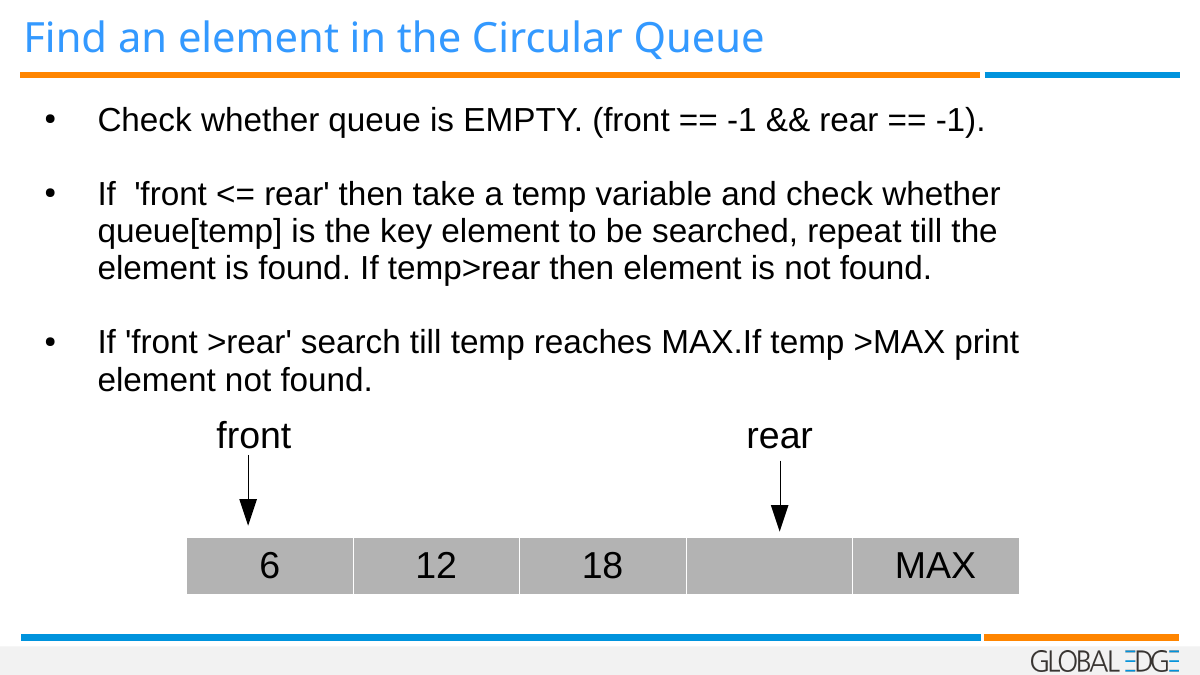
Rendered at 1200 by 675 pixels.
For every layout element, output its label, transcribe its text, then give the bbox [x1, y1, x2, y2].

table_header 6 [187, 538, 353, 594]
table_header [687, 538, 852, 594]
table_header 12 [354, 538, 519, 594]
text_box rear [708, 407, 851, 479]
table_header 18 [520, 538, 686, 594]
picture [1031, 650, 1179, 672]
table_header MAX [853, 538, 1019, 594]
title Find an element in the Circular Queue [12, 9, 1088, 63]
text_box front [183, 407, 325, 479]
text_box Check whether queue is EMPTY. (front == -1 && rear == -1). If 'front <= rear' then take a temp variable and check whether queue[temp] is the key element to be searched, repeat till the element is found. If temp>rear then element is not found. If 'front >rear' search till temp reaches MAX.If temp >MAX print element not found. [11, 94, 1123, 410]
